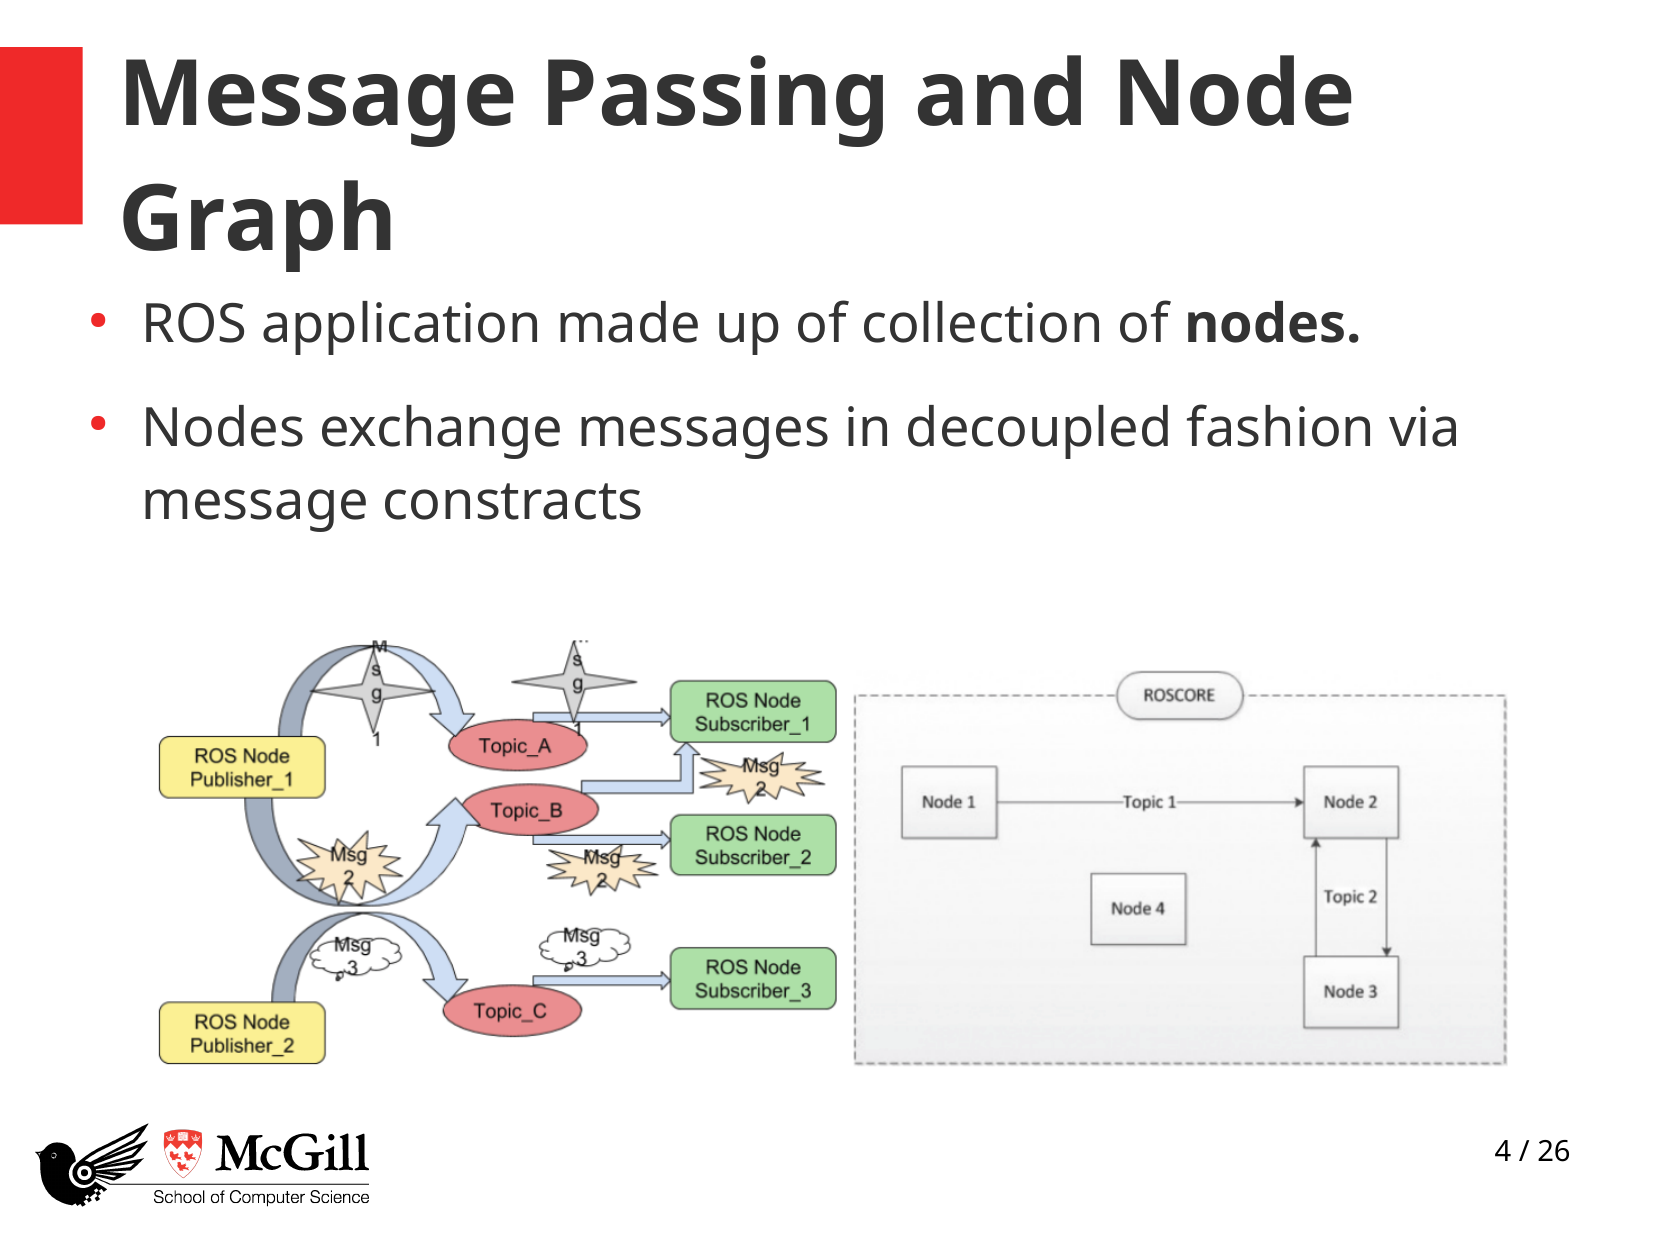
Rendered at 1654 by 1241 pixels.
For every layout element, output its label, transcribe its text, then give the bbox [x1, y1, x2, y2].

title Message Passing and Node Graph [118, 45, 1571, 260]
list ROS application made up of collection of nodes. Nodes exchange messages in decoupled fashion via message constracts [70, 284, 1595, 626]
picture [35, 1110, 369, 1216]
picture [141, 618, 1548, 1099]
